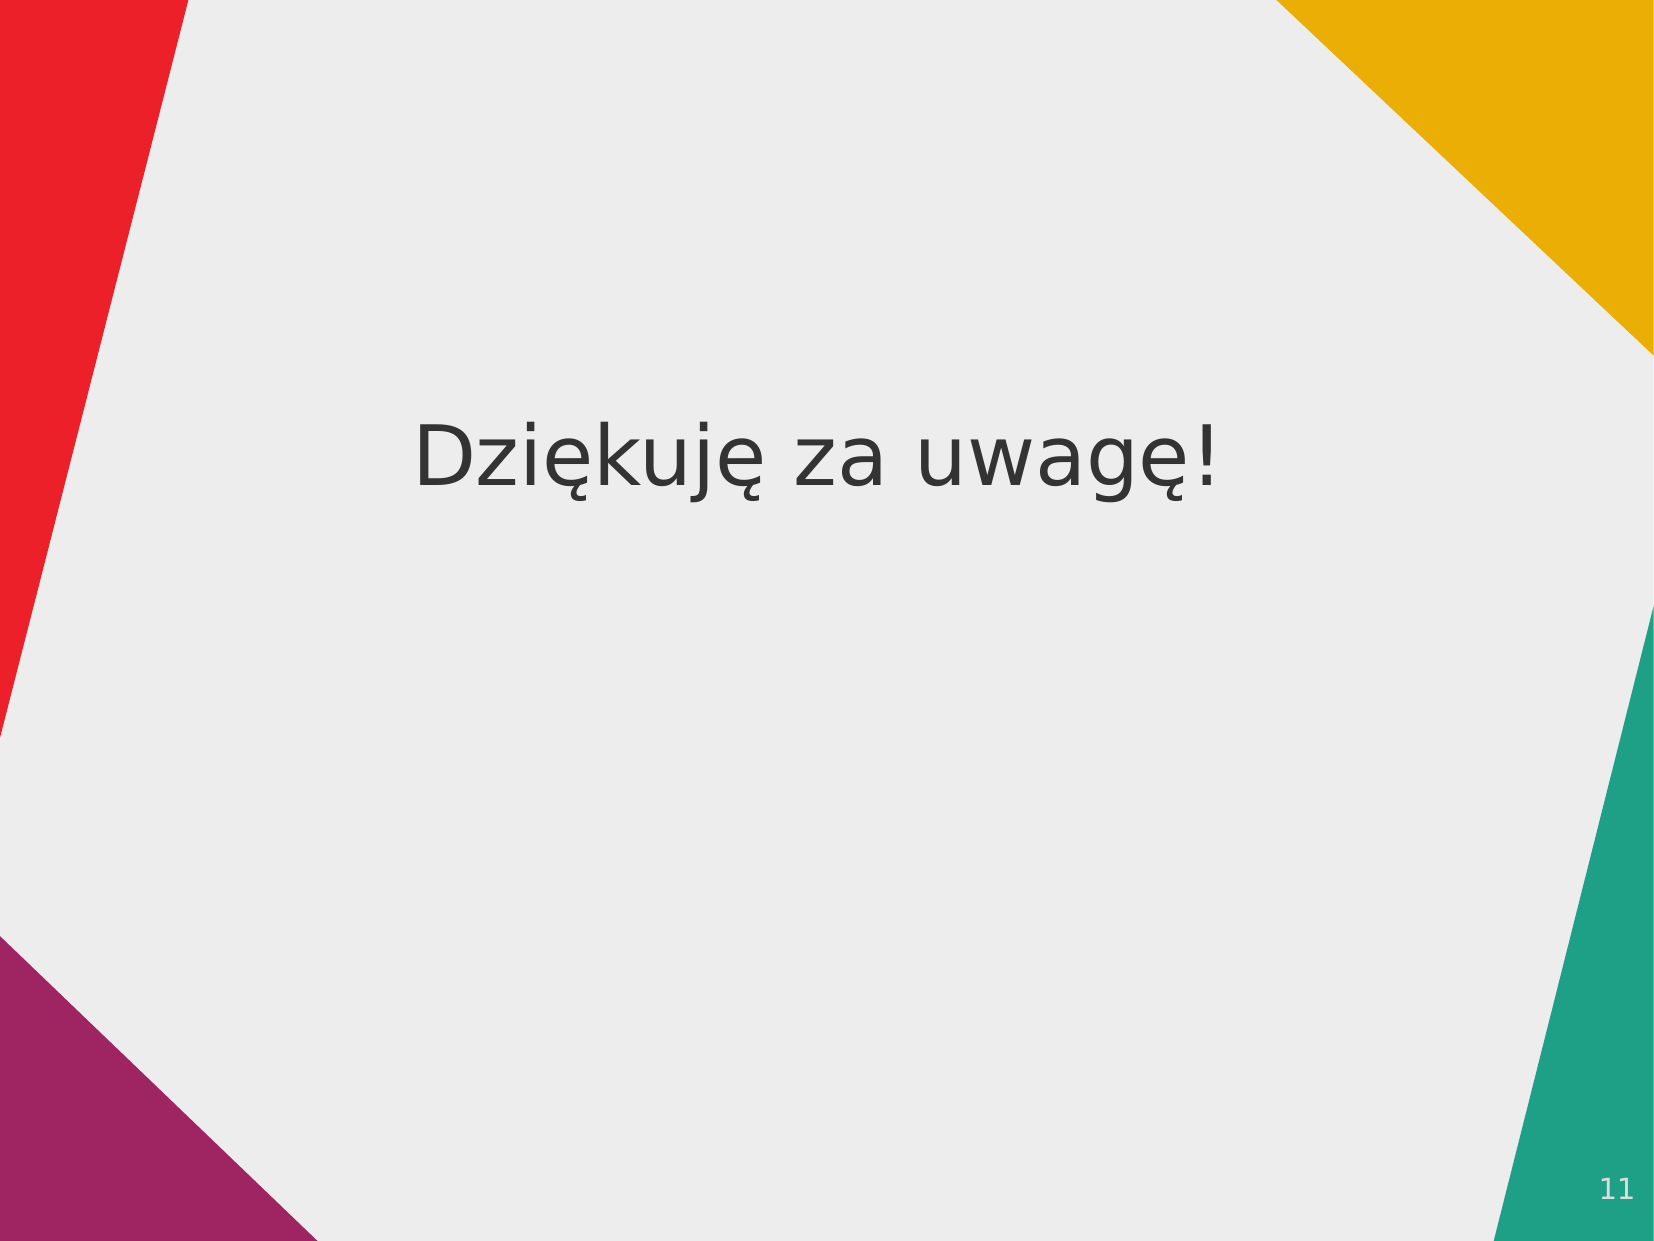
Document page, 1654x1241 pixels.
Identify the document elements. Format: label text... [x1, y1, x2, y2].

title Dziękuję za uwagę! [106, 358, 1531, 556]
